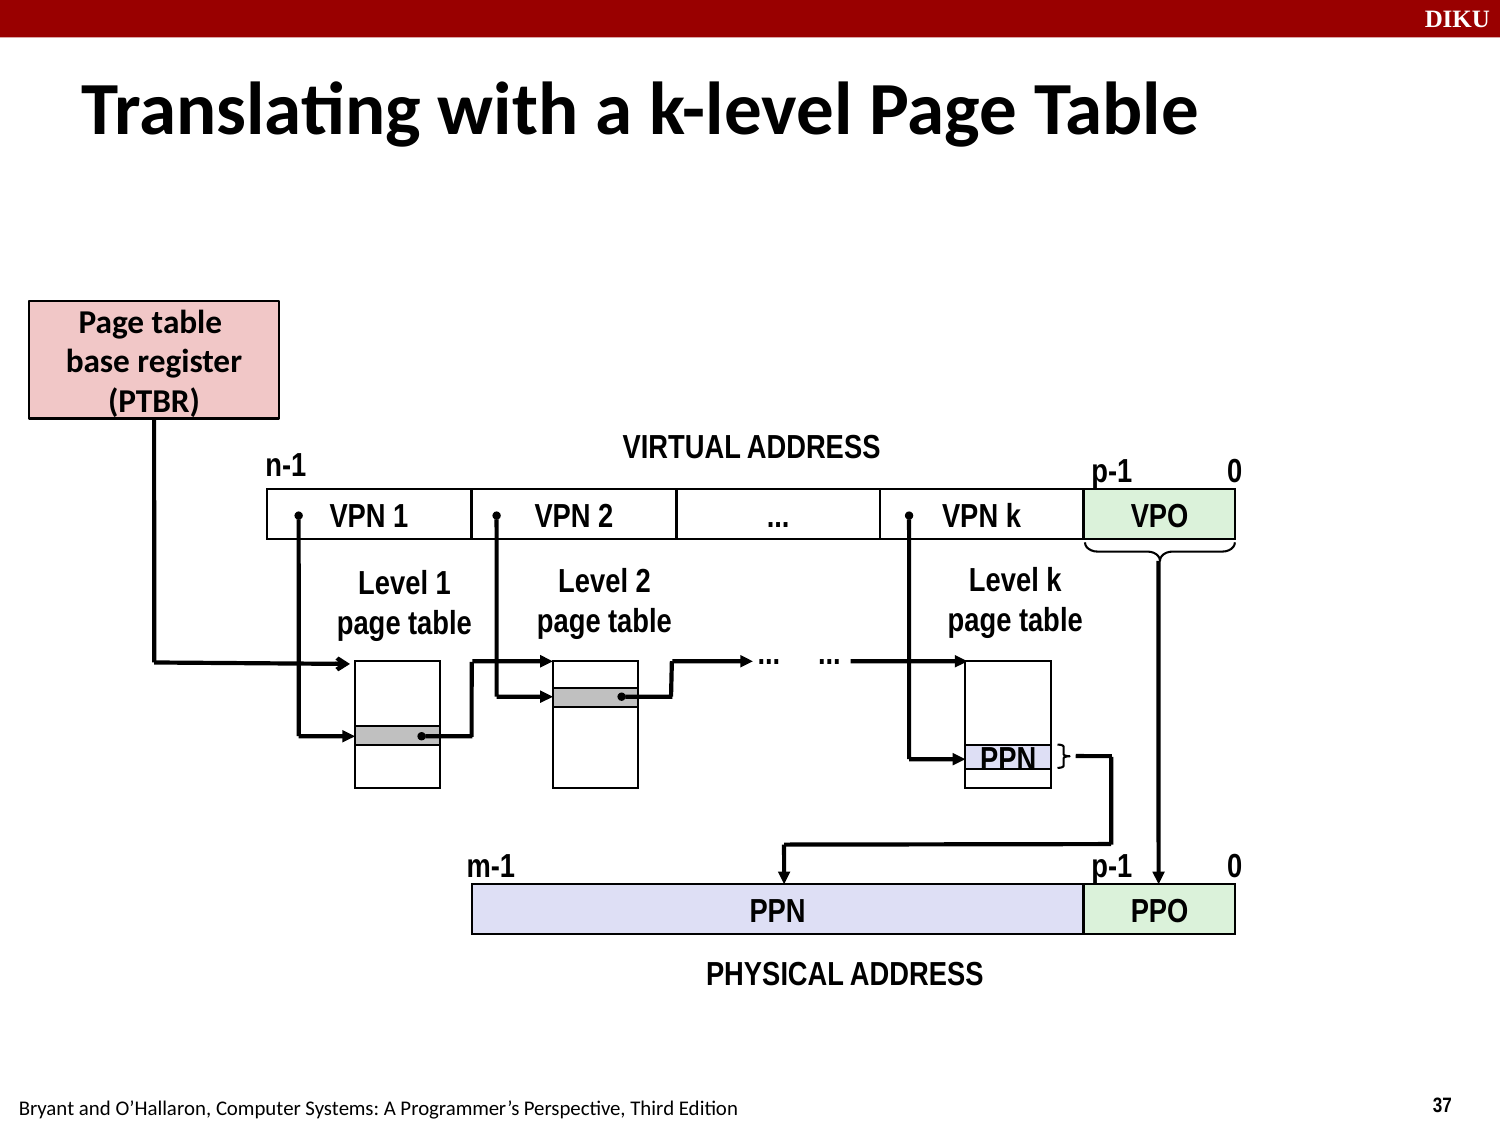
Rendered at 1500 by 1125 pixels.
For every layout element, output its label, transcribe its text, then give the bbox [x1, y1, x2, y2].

text_box ... [742, 623, 796, 679]
text_box p-1 [1076, 442, 1148, 488]
text_box ... [803, 623, 856, 679]
text_box VPN 2 [472, 488, 676, 539]
text_box VIRTUAL ADDRESS [607, 418, 896, 474]
text_box p-1 [1076, 837, 1148, 884]
text_box Level 1 page table [321, 553, 488, 649]
text_box PHYSICAL ADDRESS [691, 944, 999, 1000]
text_box VPN 1 [267, 488, 471, 539]
text_box [552, 688, 639, 708]
text_box m-1 [451, 836, 530, 892]
text_box PPN [965, 744, 1051, 770]
text_box p-1 [1097, 467, 1103, 479]
text_box n-1 [250, 435, 322, 491]
text_box [354, 725, 441, 745]
text_box p-1 [1097, 862, 1103, 874]
text_box PPN [472, 884, 1084, 935]
text_box Page table base register (PTBR) [29, 300, 279, 419]
text_box PPO [1084, 884, 1235, 935]
text_box ... [676, 488, 879, 539]
text_box 0 [1212, 442, 1258, 497]
text_box p-1 [1076, 837, 1109, 842]
text_box PPN [1021, 753, 1029, 770]
text_box VPN k [879, 488, 1084, 539]
text_box Level k page table [932, 550, 1099, 646]
text_box VPO [1084, 488, 1235, 539]
text_box Translating with a k-level Page Table [66, 40, 1426, 169]
text_box Level 2 page table [521, 551, 688, 647]
text_box 0 [1212, 837, 1258, 892]
